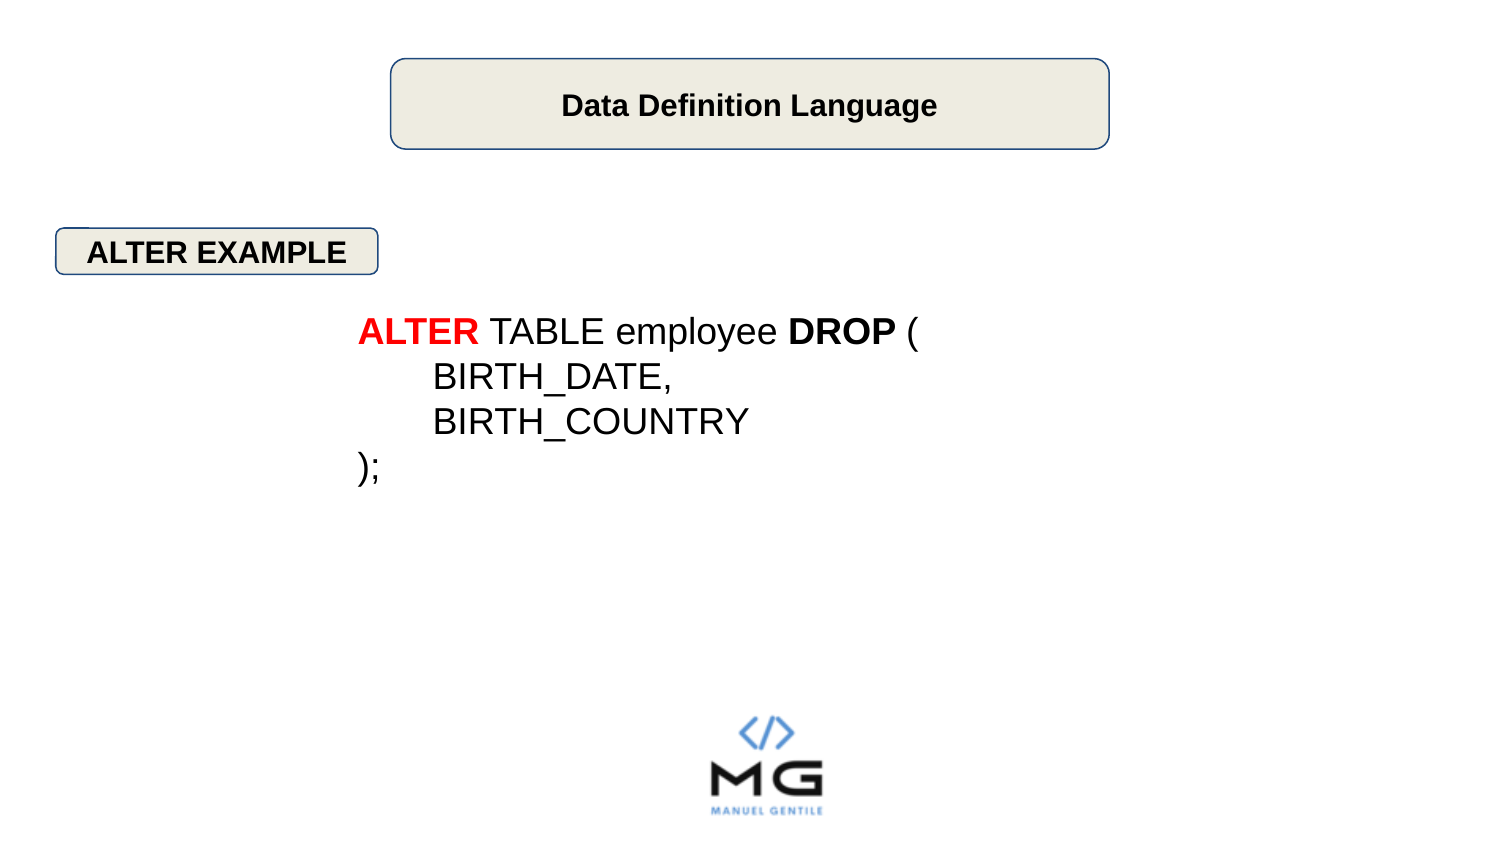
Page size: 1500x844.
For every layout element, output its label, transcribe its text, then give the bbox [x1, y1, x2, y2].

picture [688, 687, 846, 844]
text_box ALTER TABLE employee DROP ( BIRTH_DATE, BIRTH_COUNTRY ); [342, 291, 1110, 504]
text_box ALTER EXAMPLE [55, 228, 378, 275]
text_box Data Definition Language [390, 58, 1110, 150]
